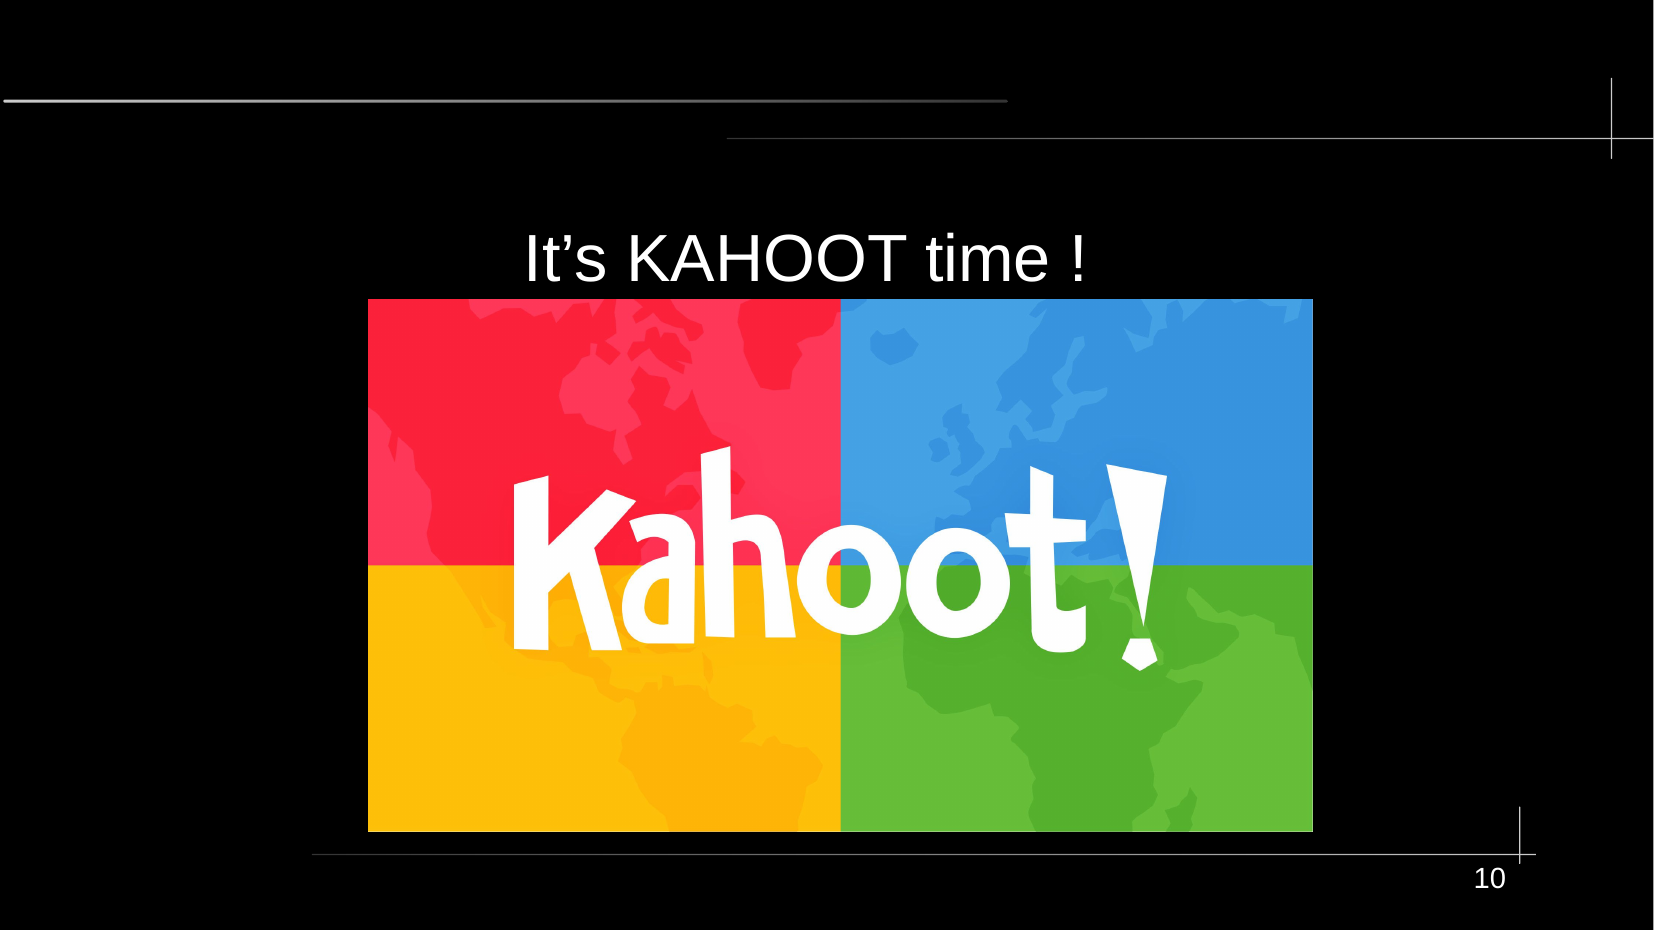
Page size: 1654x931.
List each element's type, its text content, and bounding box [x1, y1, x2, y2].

picture [368, 299, 1313, 832]
text_box It’s KAHOOT time ! [23, 11, 1589, 505]
